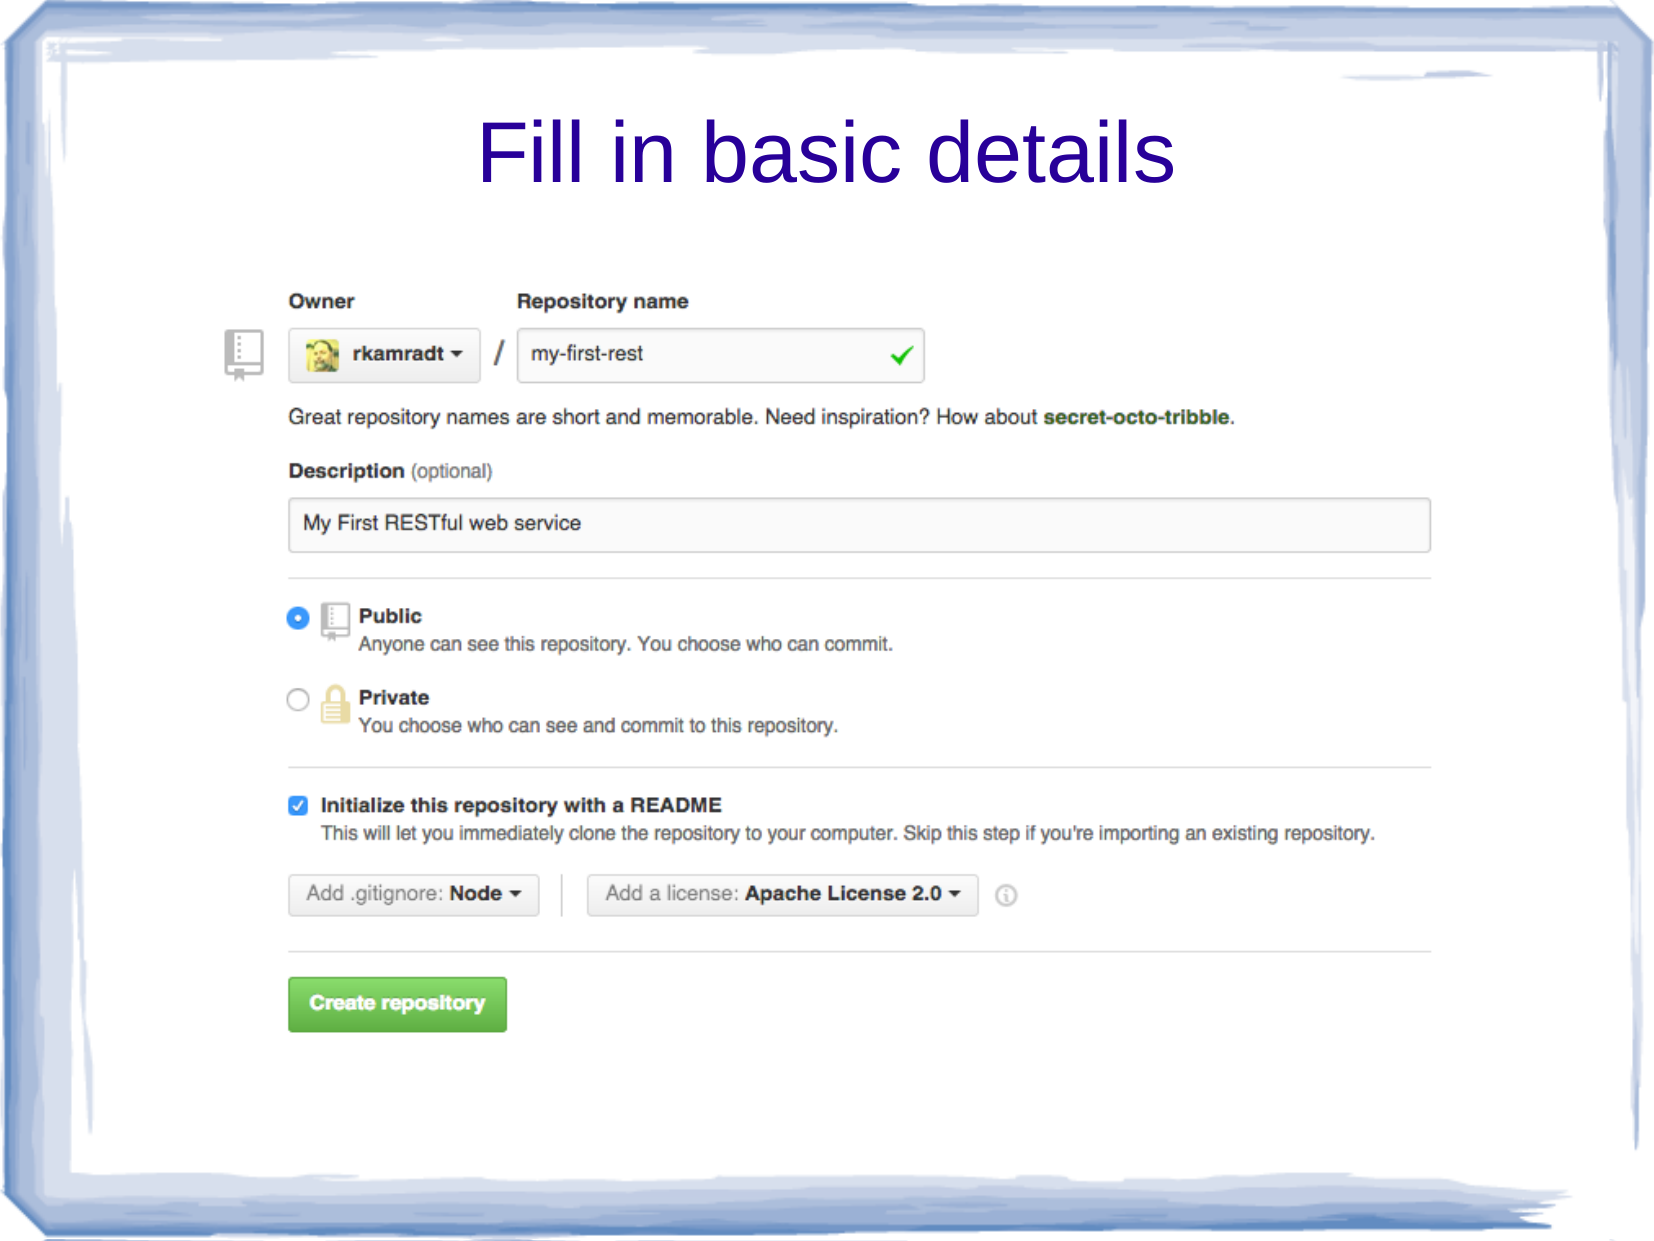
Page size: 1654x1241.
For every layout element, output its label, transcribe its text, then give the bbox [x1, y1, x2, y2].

picture [0, 0, 1654, 1241]
title Fill in basic details [82, 49, 1571, 257]
